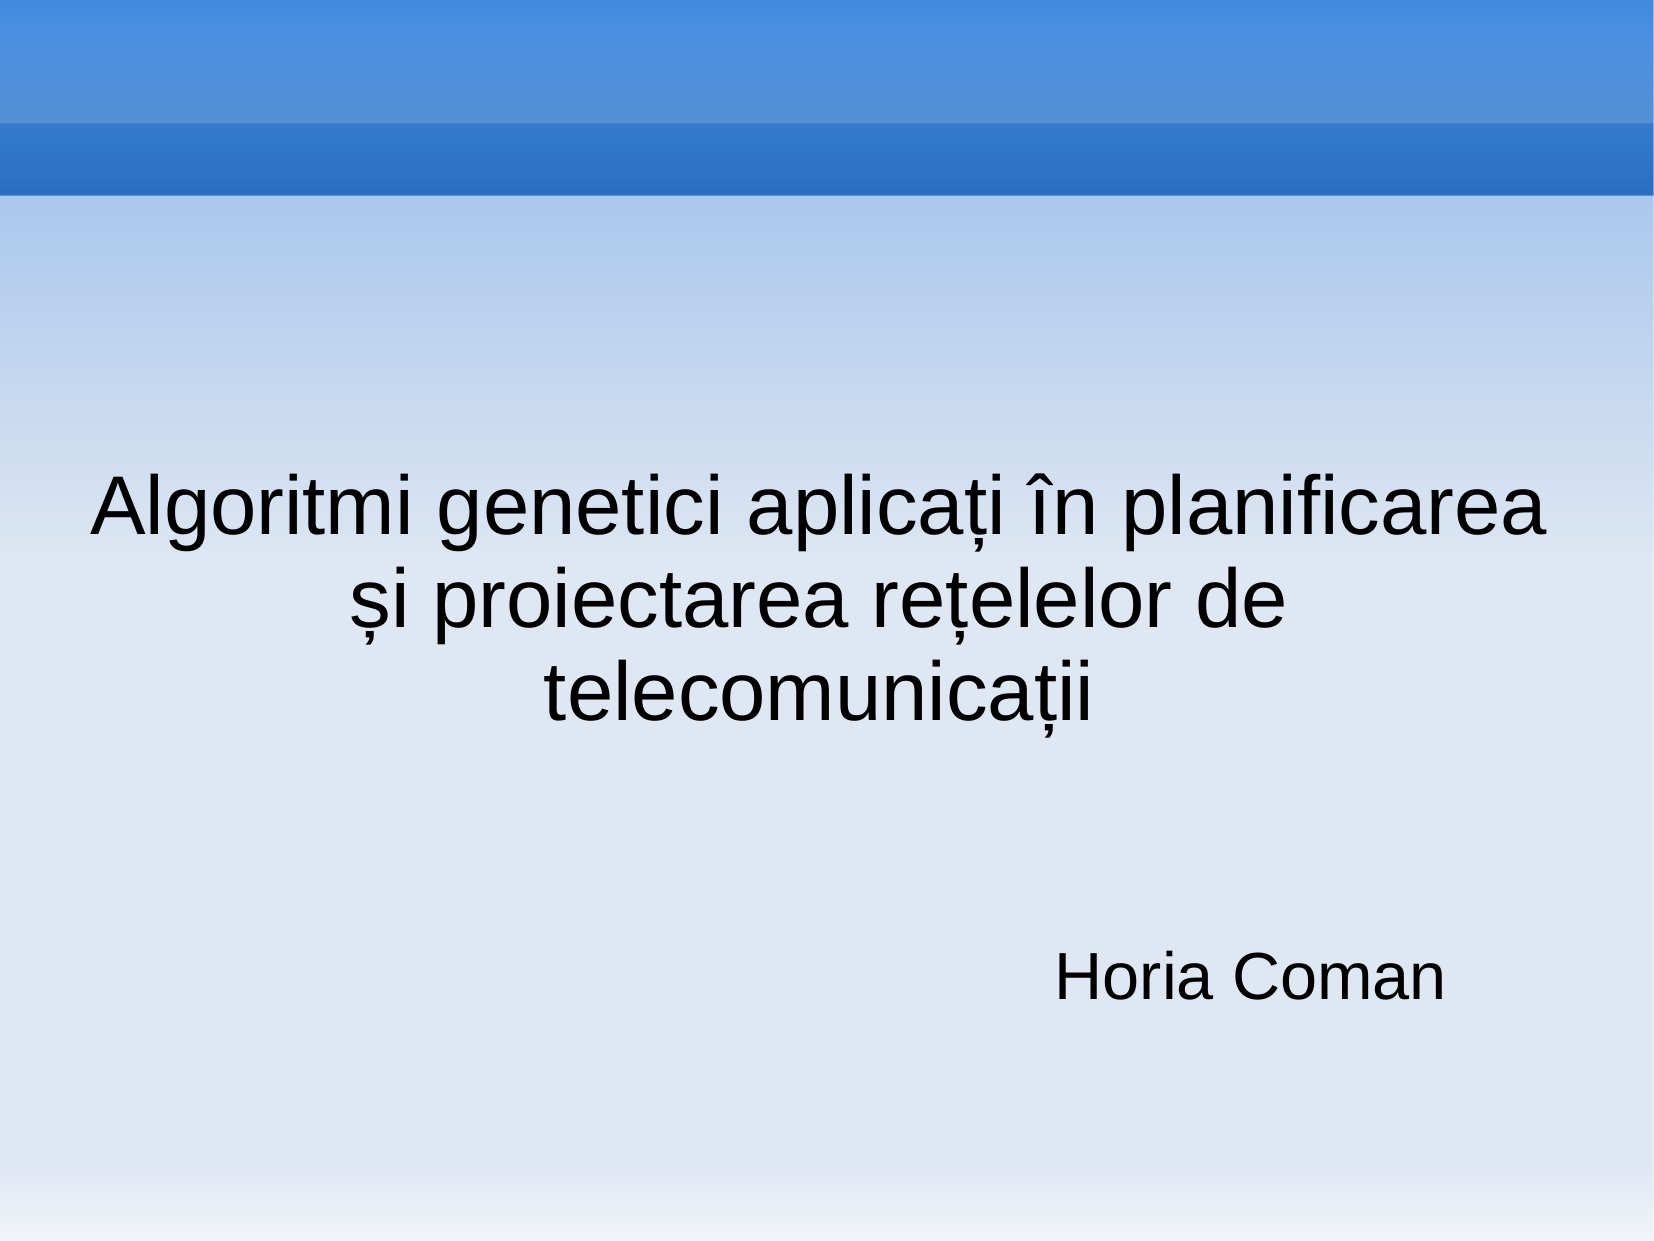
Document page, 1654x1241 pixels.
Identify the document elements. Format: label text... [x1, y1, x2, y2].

subtitle Algoritmi genetici aplicați în planificarea și proiectarea rețelelor de telecomunicații Horia Coman [75, 51, 1564, 1146]
picture [0, 0, 1654, 1241]
